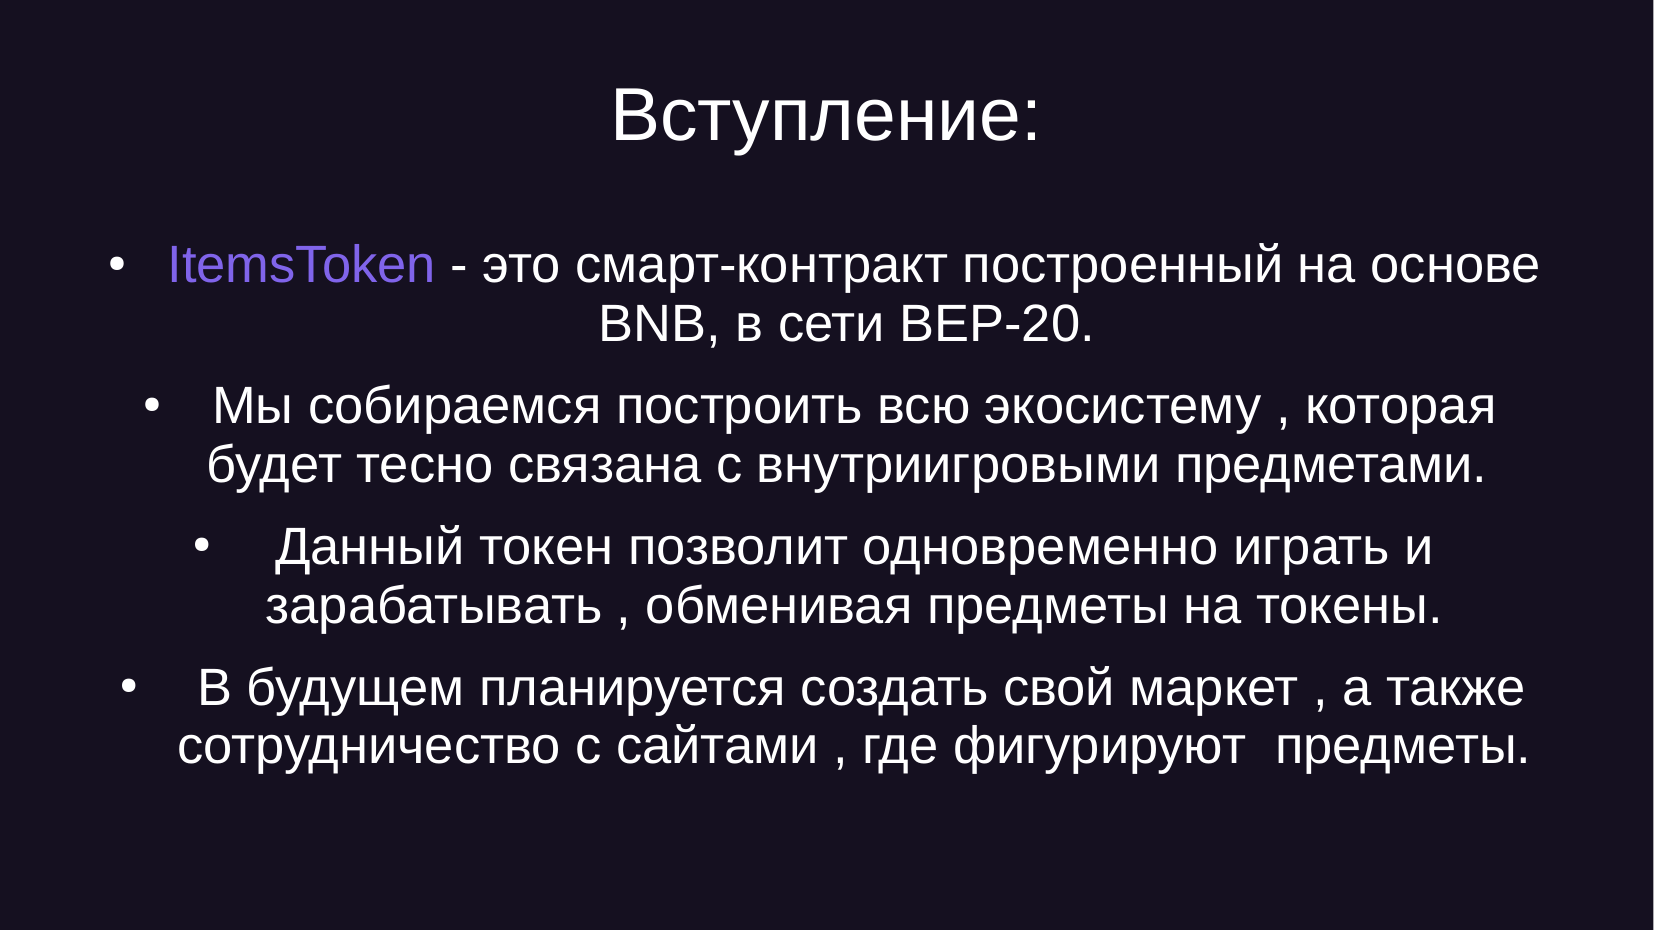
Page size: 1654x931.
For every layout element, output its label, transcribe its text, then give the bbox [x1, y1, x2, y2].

list ItemsToken - это смарт-контракт построенный на основе BNB, в сети BEP-20. Мы собираемся построить всю экосистему , которая будет тесно связана с внутриигровыми предметами. Данный токен позволит одновременно играть и зарабатывать , обменивая предметы на токены. В будущем планируется создать свой маркет , а также сотрудничество с сайтами , где фигурируют предметы. [82, 153, 1571, 787]
title Вступление: [82, 23, 1571, 153]
